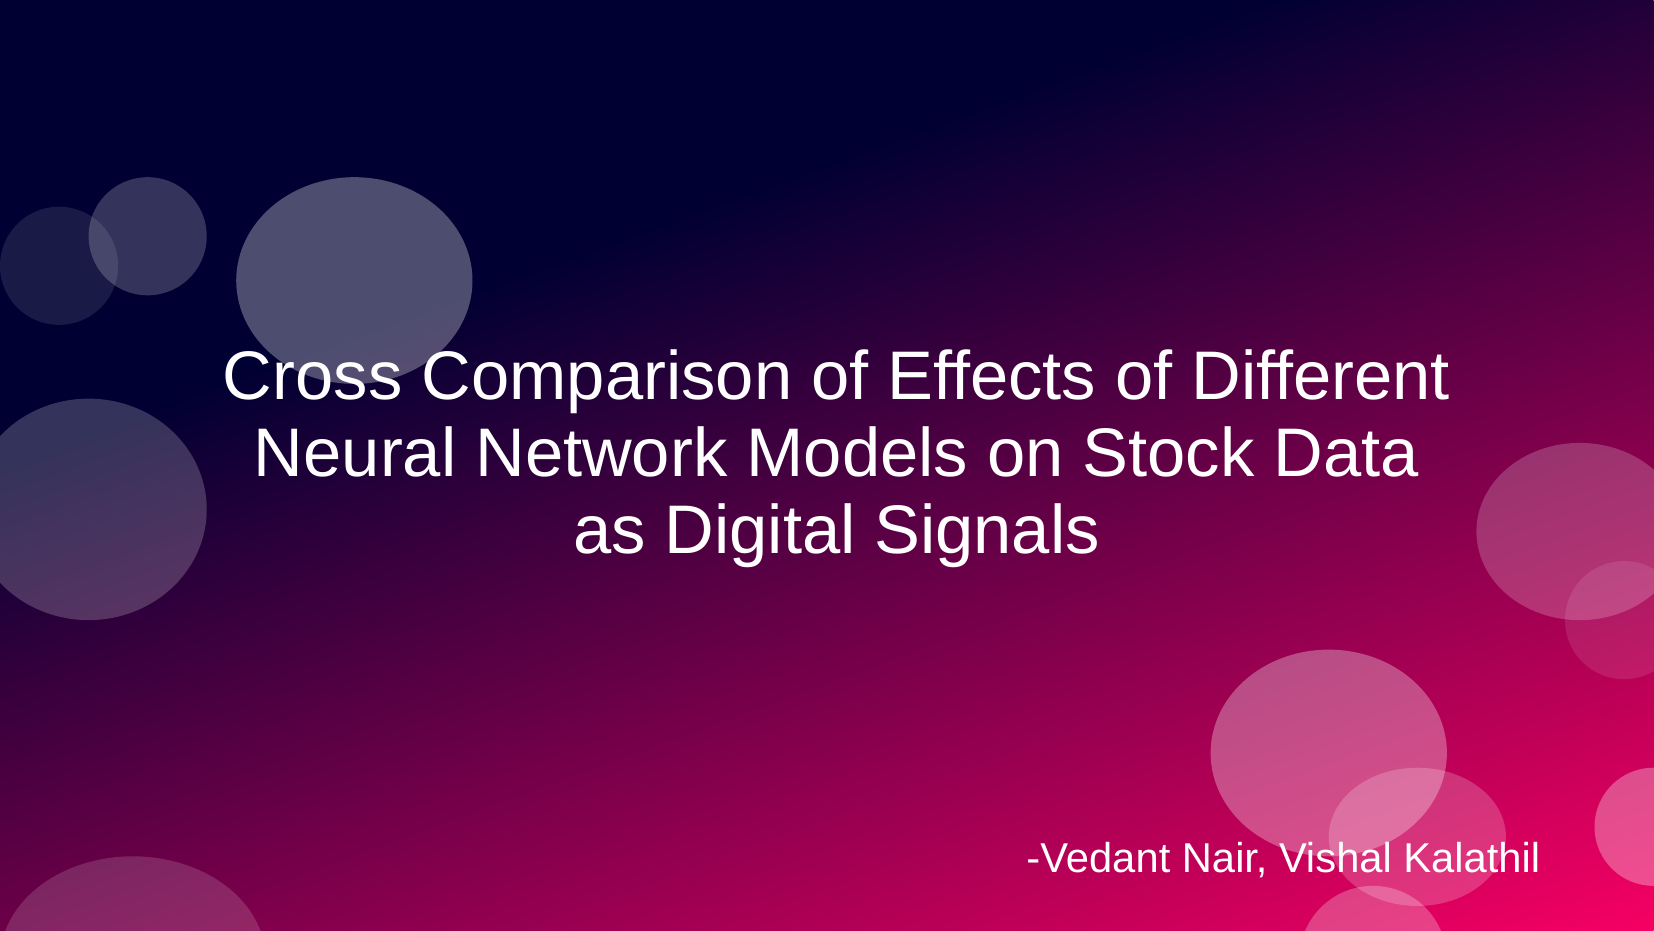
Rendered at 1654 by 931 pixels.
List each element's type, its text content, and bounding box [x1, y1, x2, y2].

subtitle -Vedant Nair, Vishal Kalathil [913, 785, 1654, 931]
title Cross Comparison of Effects of Different Neural Network Models on Stock Data as Digital Signals [98, 337, 1576, 568]
